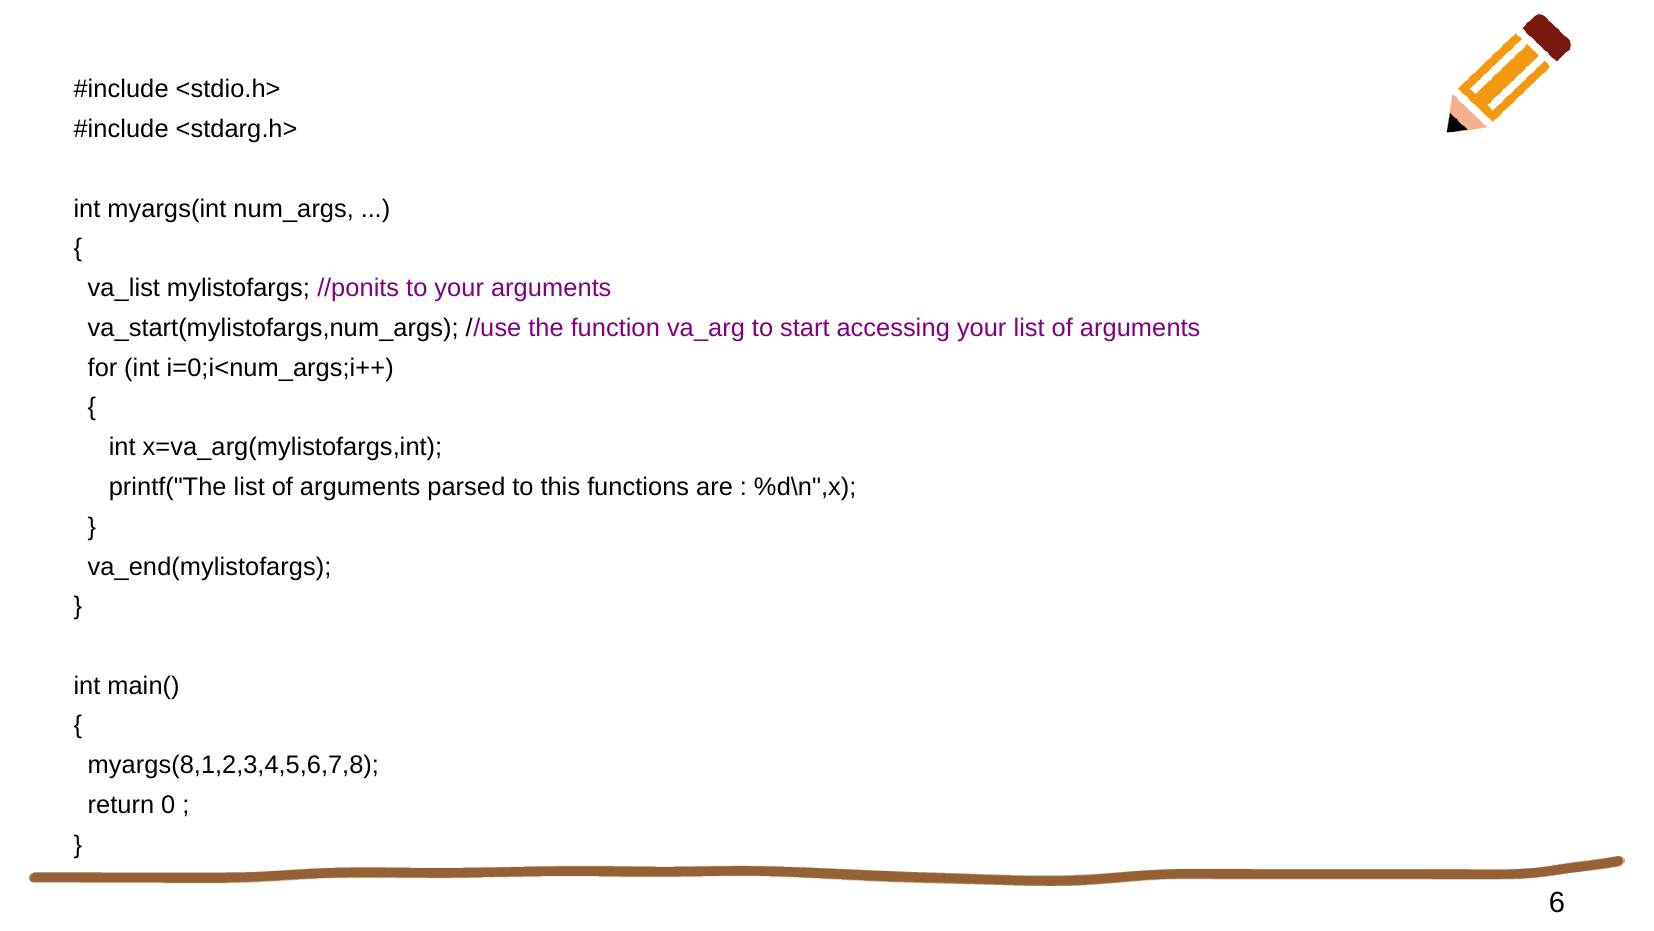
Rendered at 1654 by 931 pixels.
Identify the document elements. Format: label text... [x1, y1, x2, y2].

picture [1446, 14, 1571, 133]
list #include <stdio.h> #include <stdarg.h> int myargs(int num_args, ...) { va_list mylistofargs; //ponits to your arguments va_start(mylistofargs,num_args); //use the function va_arg to start accessing your list of arguments for (int i=0;i<num_args;i++) { int x=va_arg(mylistofargs,int); printf("The list of arguments parsed to this functions are : %d\n",x); } va_end(mylistofargs); } int main() { myargs(8,1,2,3,4,5,6,7,8); return 0 ; } [37, 75, 1501, 863]
picture [29, 856, 1625, 886]
